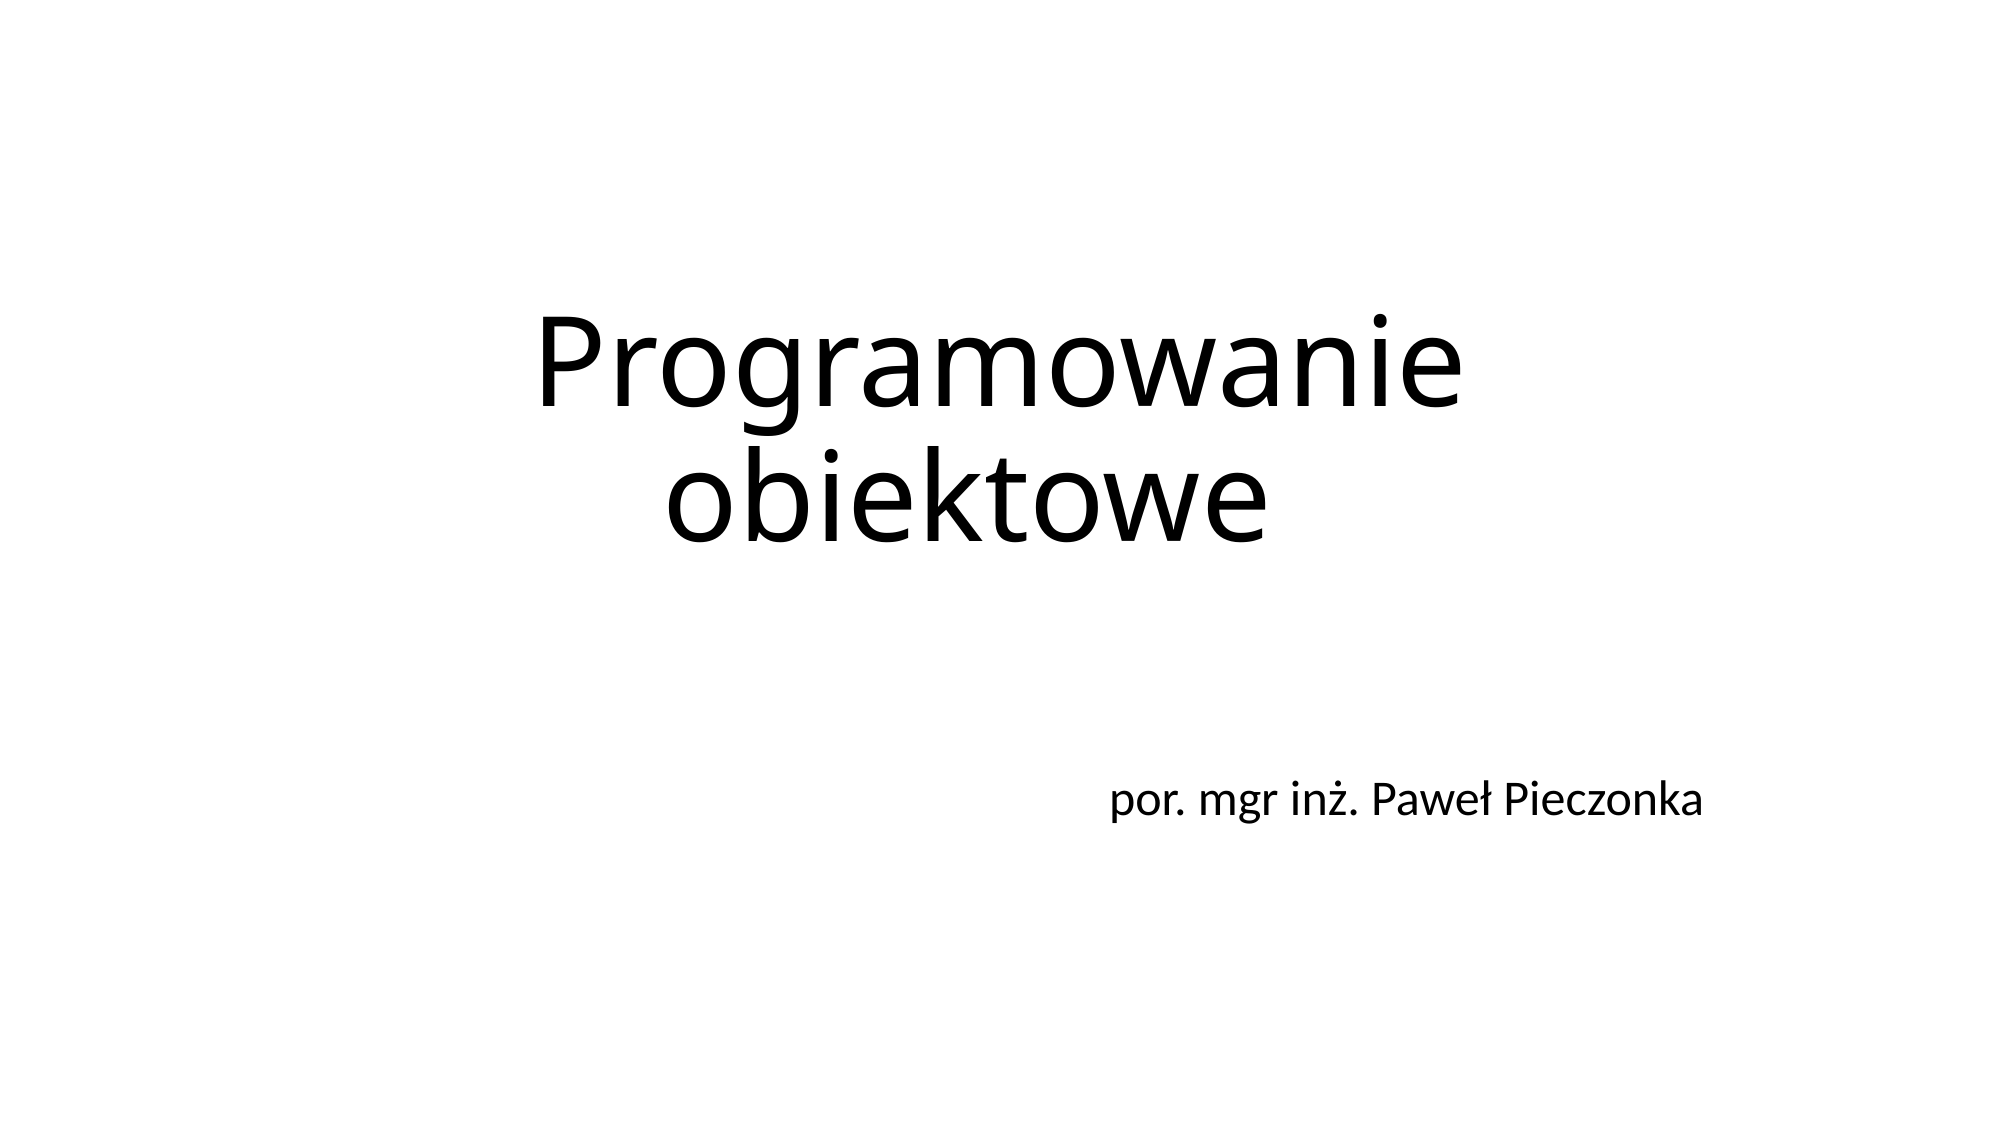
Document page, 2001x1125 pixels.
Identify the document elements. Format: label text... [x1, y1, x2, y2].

title Programowanie obiektowe [249, 184, 1750, 576]
subtitle por. mgr inż. Paweł Pieczonka [1063, 765, 1750, 863]
